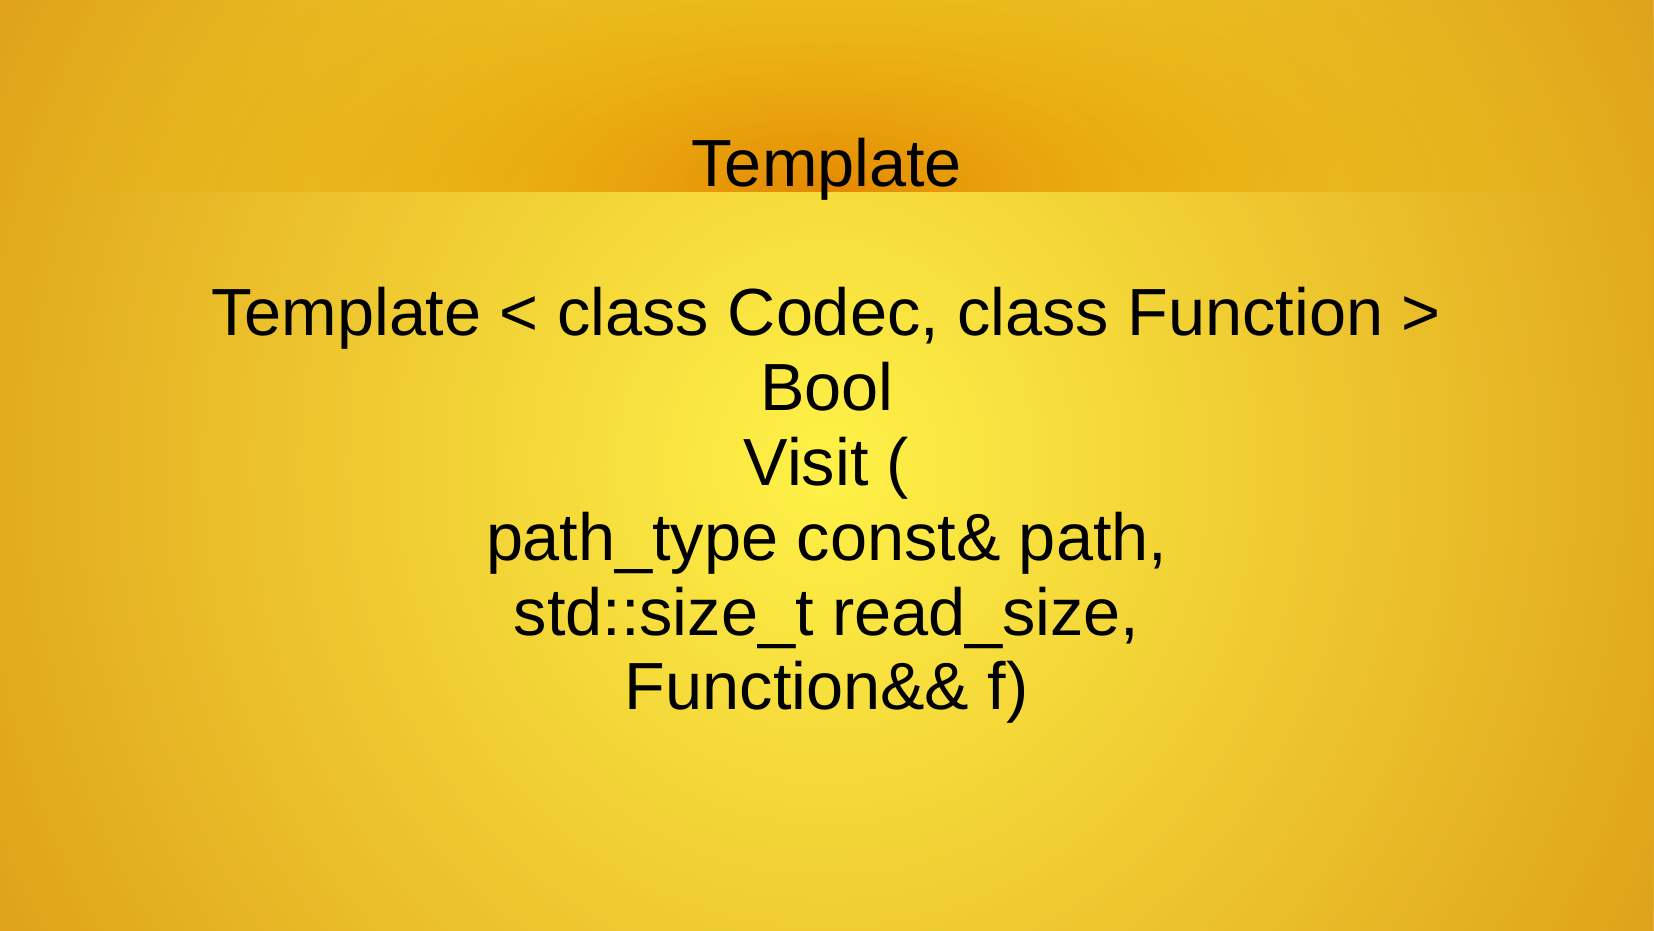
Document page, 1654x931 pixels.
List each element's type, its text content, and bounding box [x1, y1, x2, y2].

subtitle Template Template < class Codec, class Function > Bool Visit ( path_type const& path, std::size_t read_size, Function&& f) [82, 106, 1571, 819]
